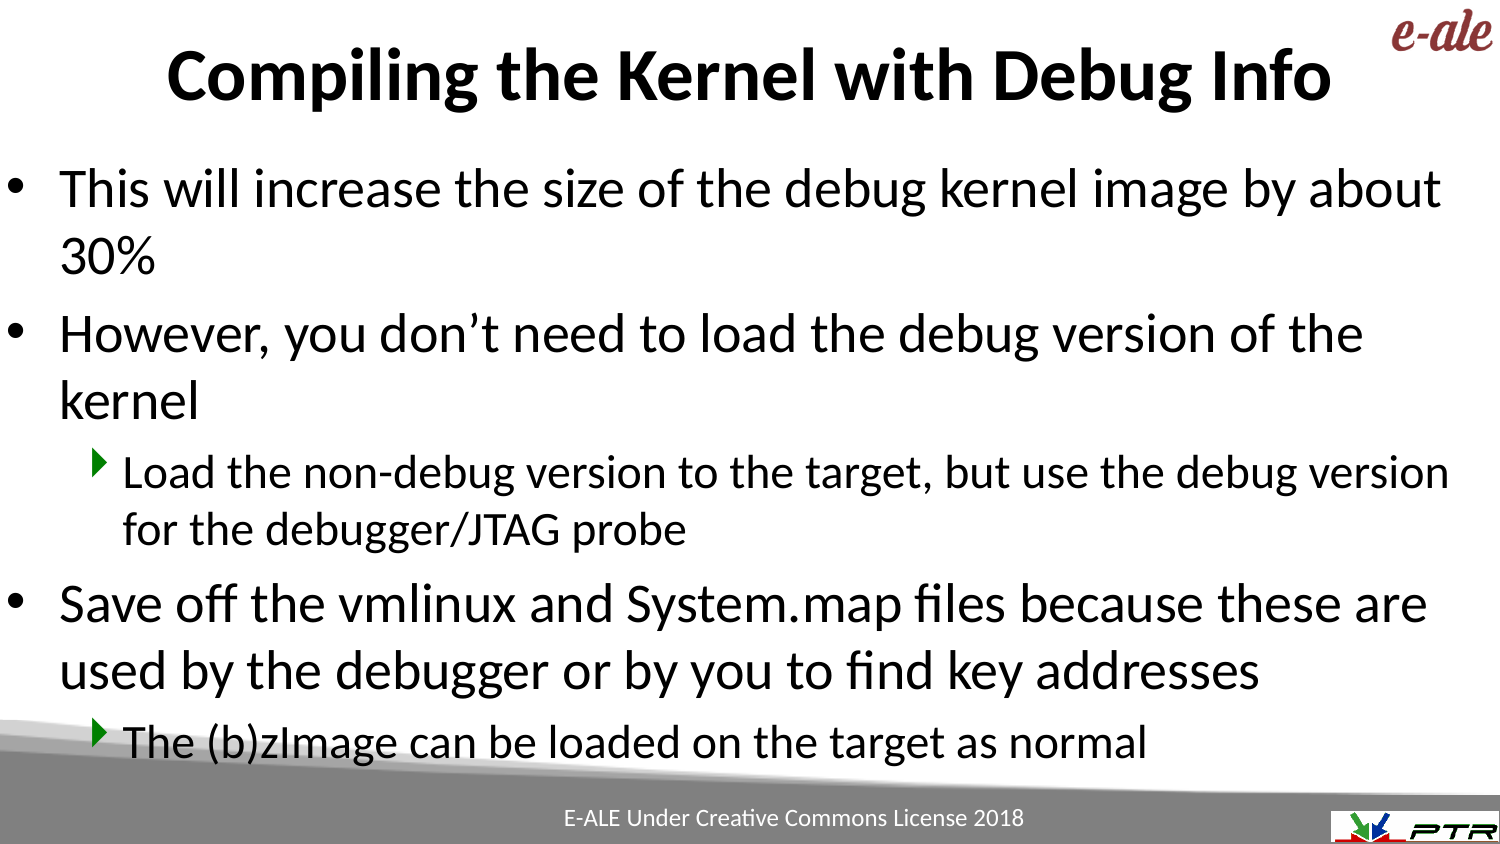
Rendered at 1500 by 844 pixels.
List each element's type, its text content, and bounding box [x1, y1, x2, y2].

picture [1331, 811, 1499, 842]
picture [0, 718, 1500, 795]
title Compiling the Kernel with Debug Info [1, 0, 1500, 141]
list This will increase the size of the debug kernel image by about 30% However, you don’t need to load the debug version of the kernel Load the non-debug version to the target, but use the debug version for the debugger/JTAG probe Save off the vmlinux and System.map files because these are used by the debugger or by you to find key addresses The (b)zImage can be loaded on the target as normal [5, 151, 1490, 769]
